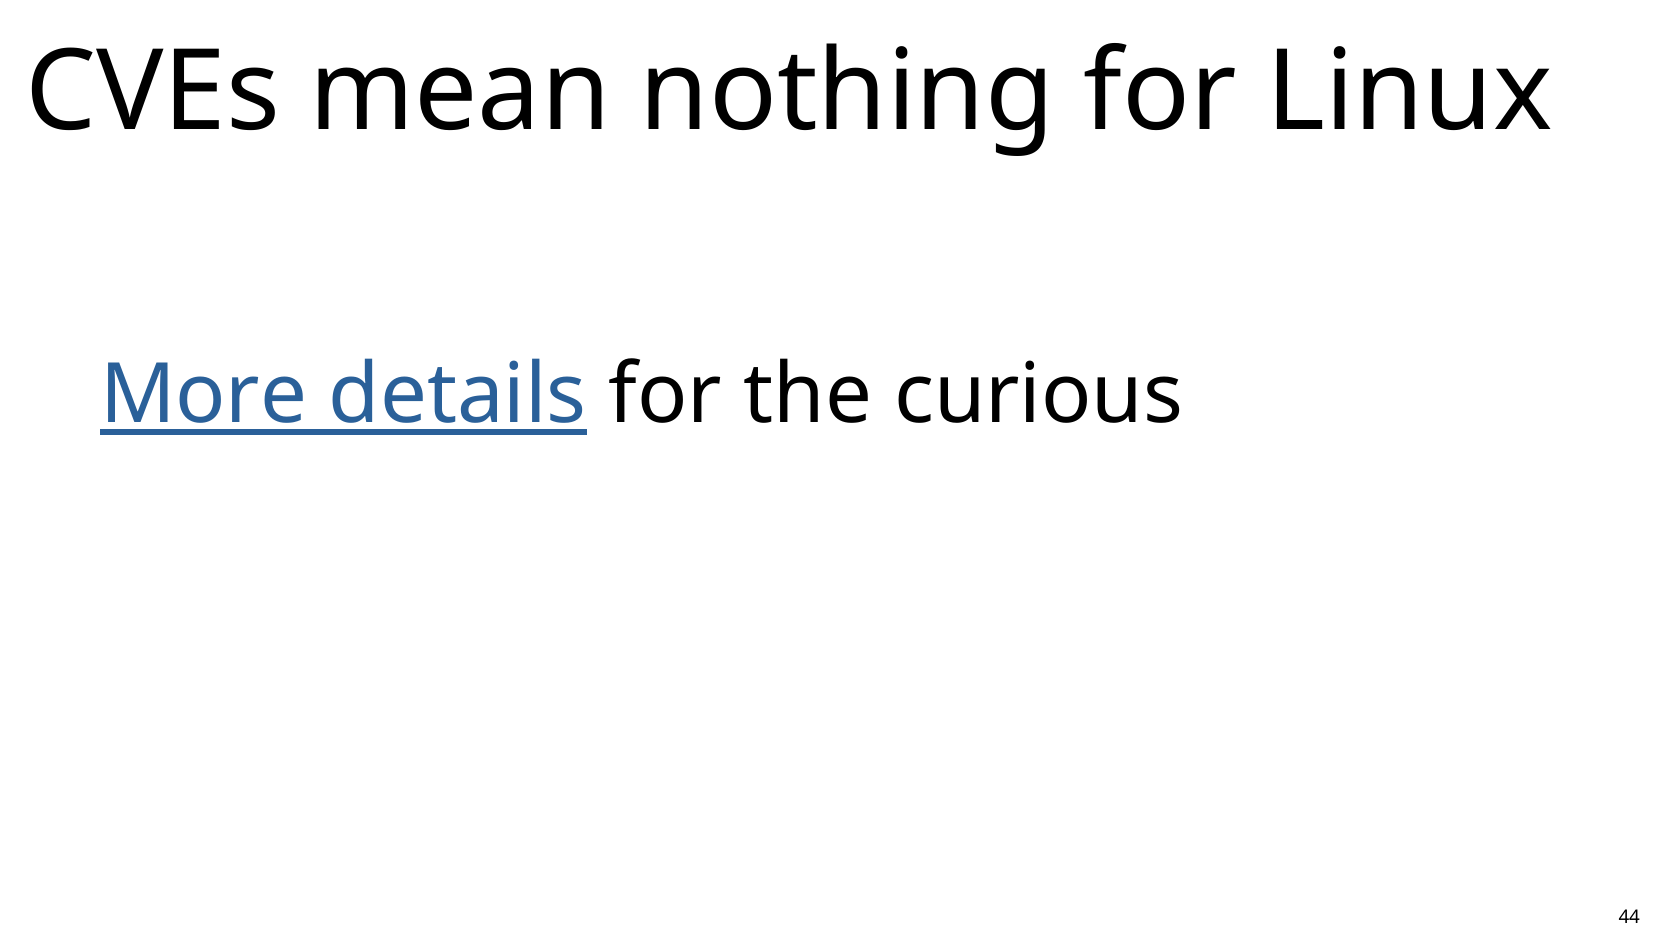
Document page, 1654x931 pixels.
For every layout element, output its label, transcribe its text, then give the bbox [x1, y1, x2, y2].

text_box CVEs mean nothing for Linux More details for the curious [10, 2, 1637, 688]
text_box <number> [1598, 895, 1654, 931]
